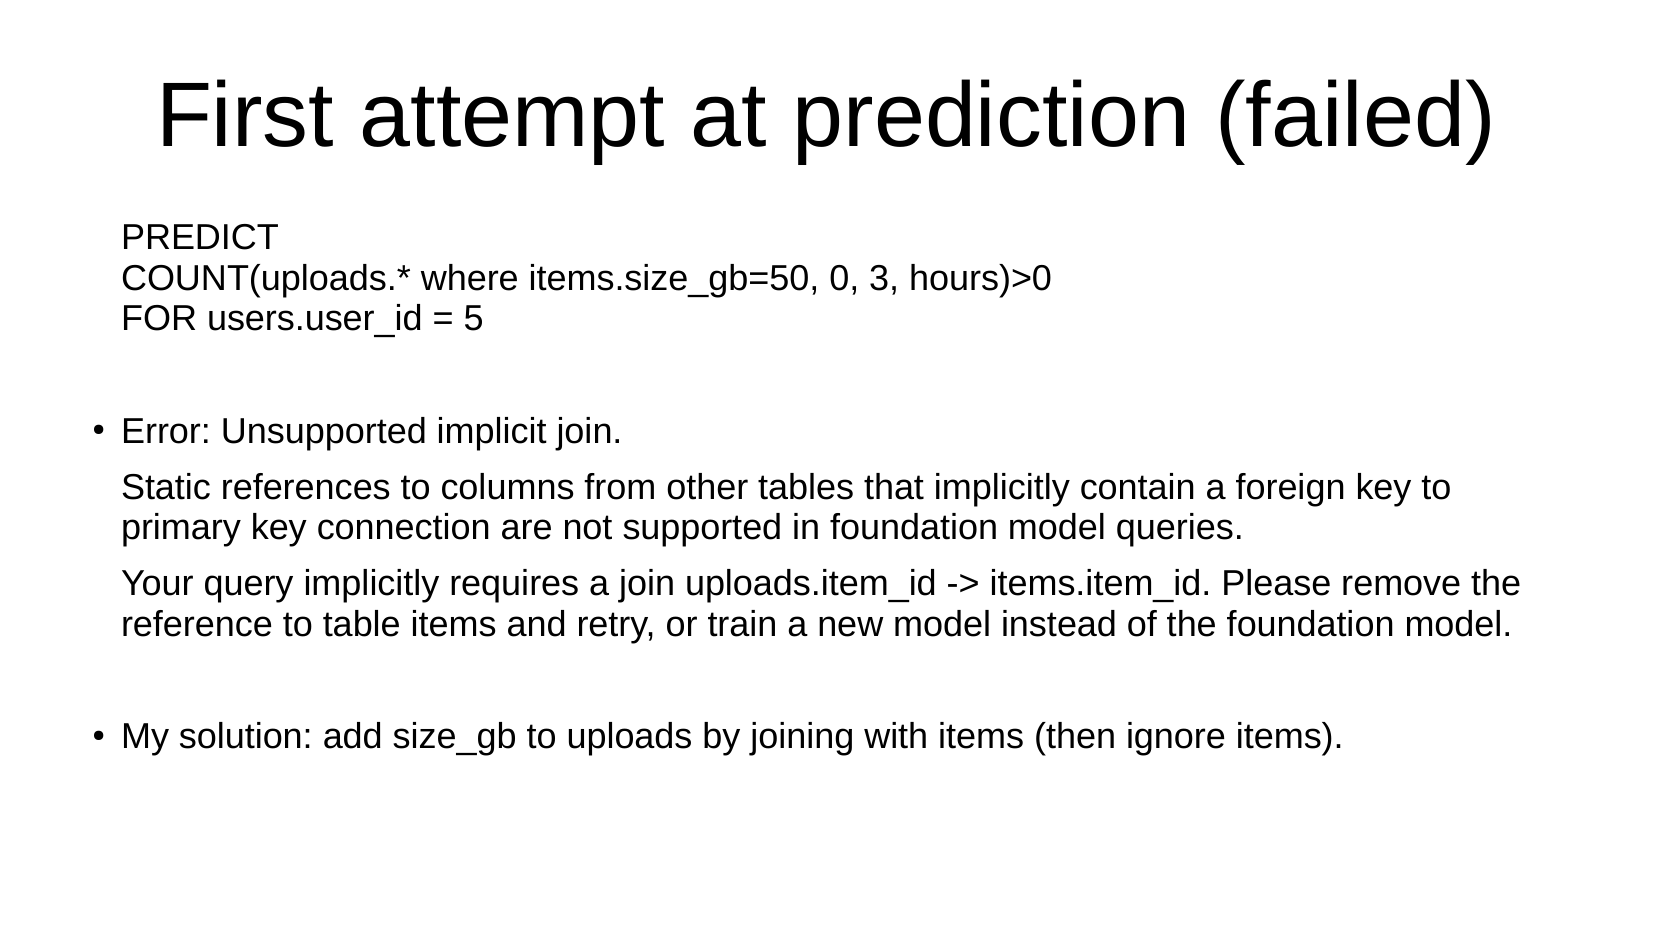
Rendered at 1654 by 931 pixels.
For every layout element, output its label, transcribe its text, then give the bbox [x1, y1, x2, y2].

list PREDICT COUNT(uploads.* where items.size_gb=50, 0, 3, hours)>0 FOR users.user_id = 5 Error: Unsupported implicit join. Static references to columns from other tables that implicitly contain a foreign key to primary key connection are not supported in foundation model queries. Your query implicitly requires a join uploads.item_id -> items.item_id. Please remove the reference to table items and retry, or train a new model instead of the foundation model. My solution: add size_gb to uploads by joining with items (then ignore items). [82, 217, 1571, 758]
title First attempt at prediction (failed) [82, 37, 1571, 193]
